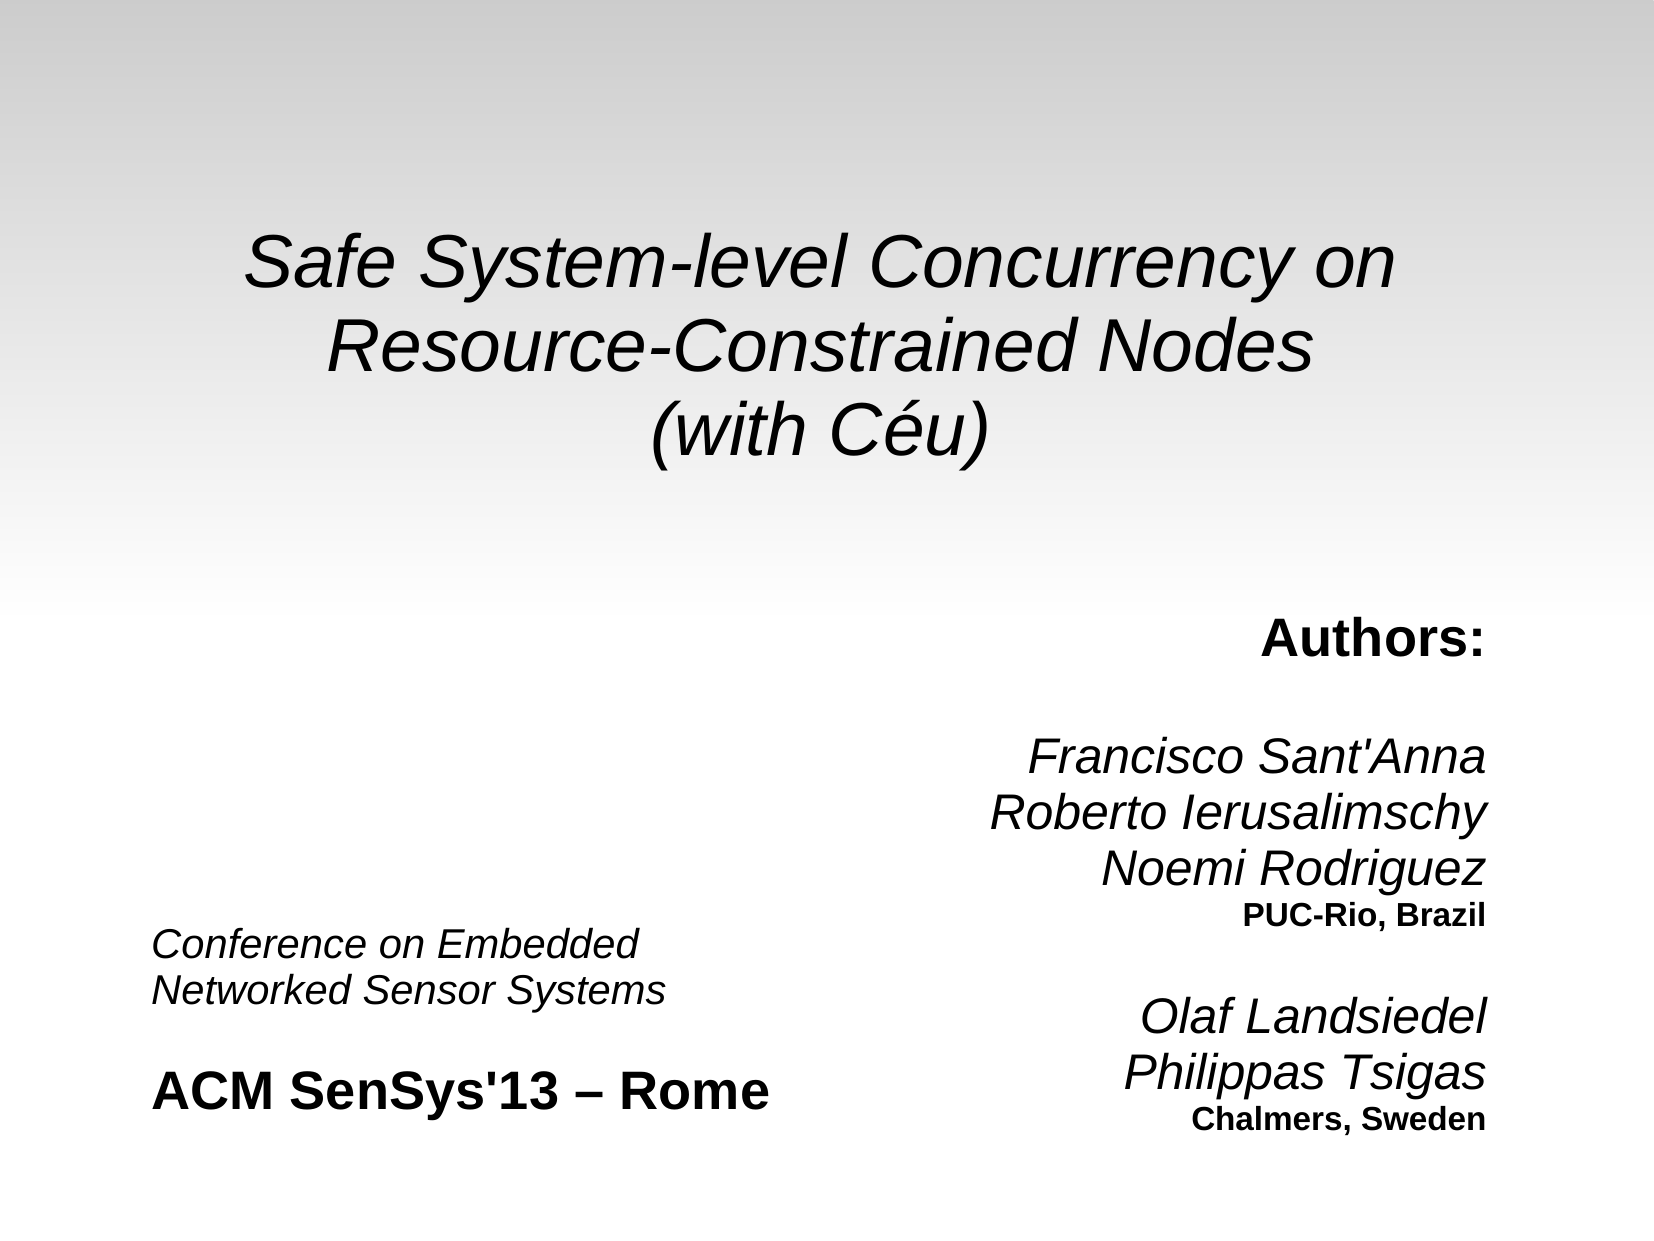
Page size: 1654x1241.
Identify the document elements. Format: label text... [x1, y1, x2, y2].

text_box Authors: Francisco Sant'Anna Roberto Ierusalimschy Noemi Rodriguez PUC-Rio, Brazil Olaf Landsiedel Philippas Tsigas Chalmers, Sweden [974, 600, 1530, 1145]
text_box Conference on Embedded Networked Sensor Systems ACM SenSys'13 – Rome [136, 913, 849, 1129]
subtitle Safe System-level Concurrency on Resource-Constrained Nodes (with Céu) [76, 112, 1565, 579]
